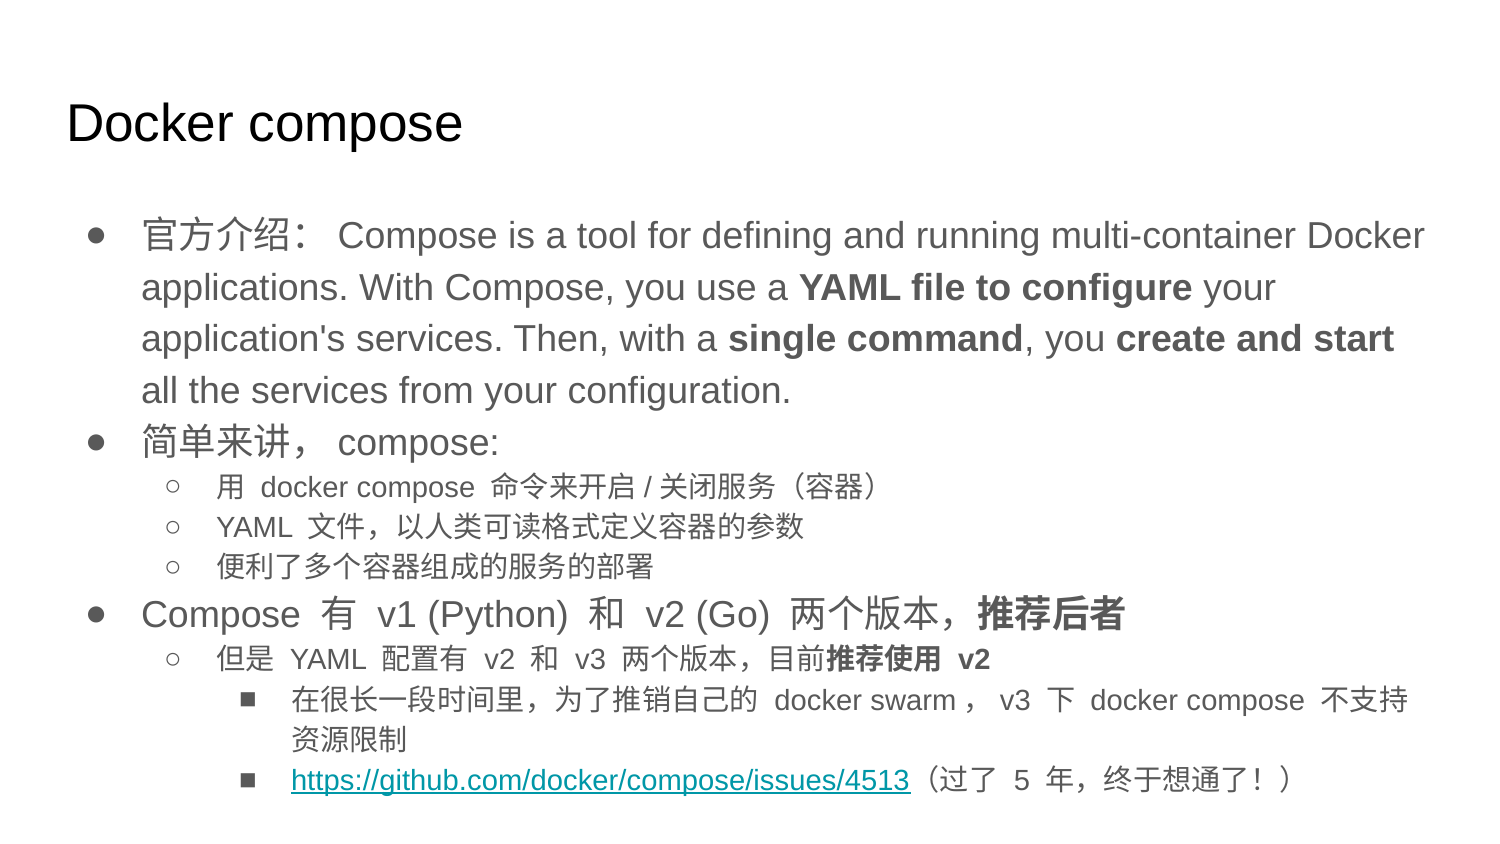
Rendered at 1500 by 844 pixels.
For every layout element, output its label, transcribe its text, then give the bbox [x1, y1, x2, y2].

title Docker compose [51, 72, 1449, 167]
list 官方介绍：Compose is a tool for defining and running multi-container Docker applications. With Compose, you use a YAML file to configure your application's services. Then, with a single command, you create and start all the services from your configuration. 简单来讲，compose: 用 docker compose 命令来开启/关闭服务（容器） YAML 文件，以人类可读格式定义容器的参数 便利了多个容器组成的服务的部署 Compose 有 v1 (Python) 和 v2 (Go) 两个版本，推荐后者 但是 YAML 配置有 v2 和 v3 两个版本，目前推荐使用 v2 在很长一段时间里，为了推销自己的 docker swarm，v3 下 docker compose 不支持资源限制 https://github.com/docker/compose/issues/4513（过了 5 年，终于想通了！） [51, 189, 1449, 815]
